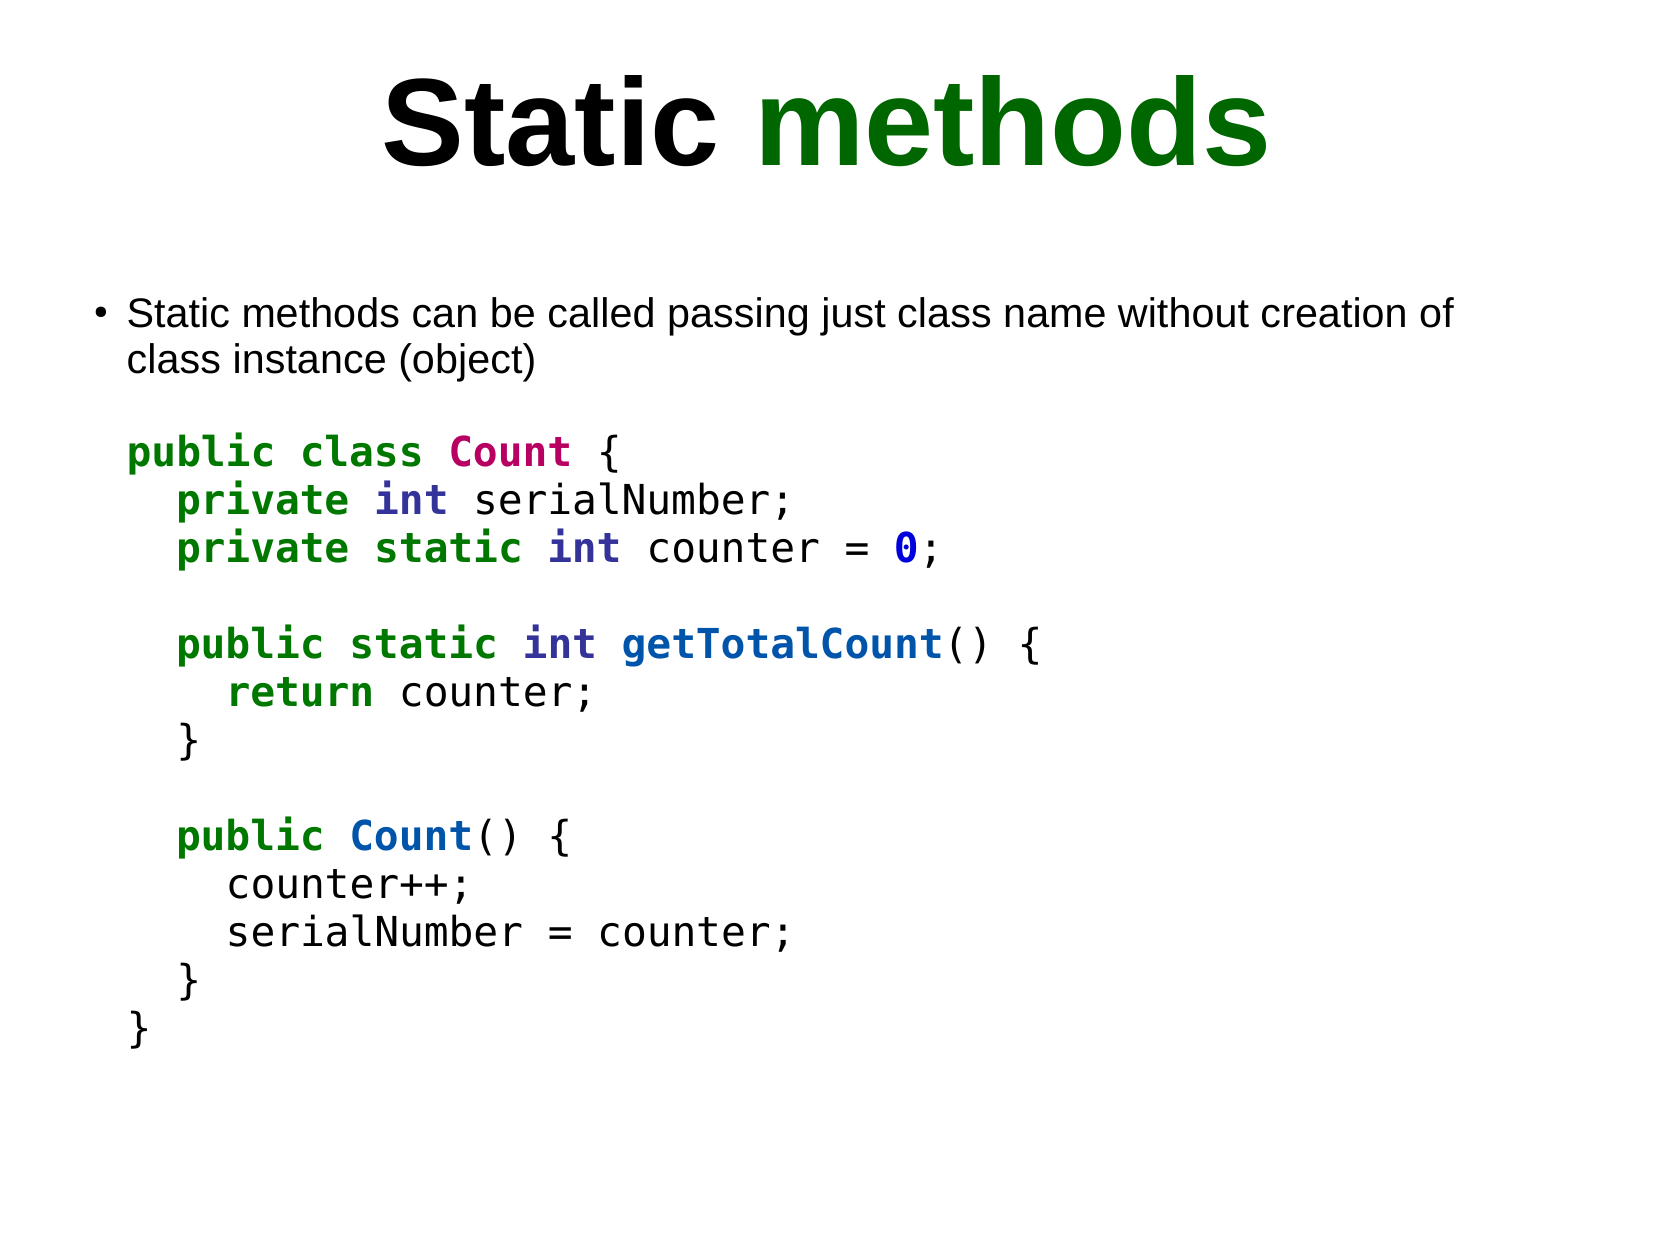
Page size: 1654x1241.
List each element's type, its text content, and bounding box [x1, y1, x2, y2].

title Static methods [82, 52, 1571, 192]
list Static methods can be called passing just class name without creation of class instance (object) public class Count { private int serialNumber; private static int counter = 0; public static int getTotalCount() { return counter; } public Count() { counter++; serialNumber = counter; } } [82, 290, 1538, 1111]
